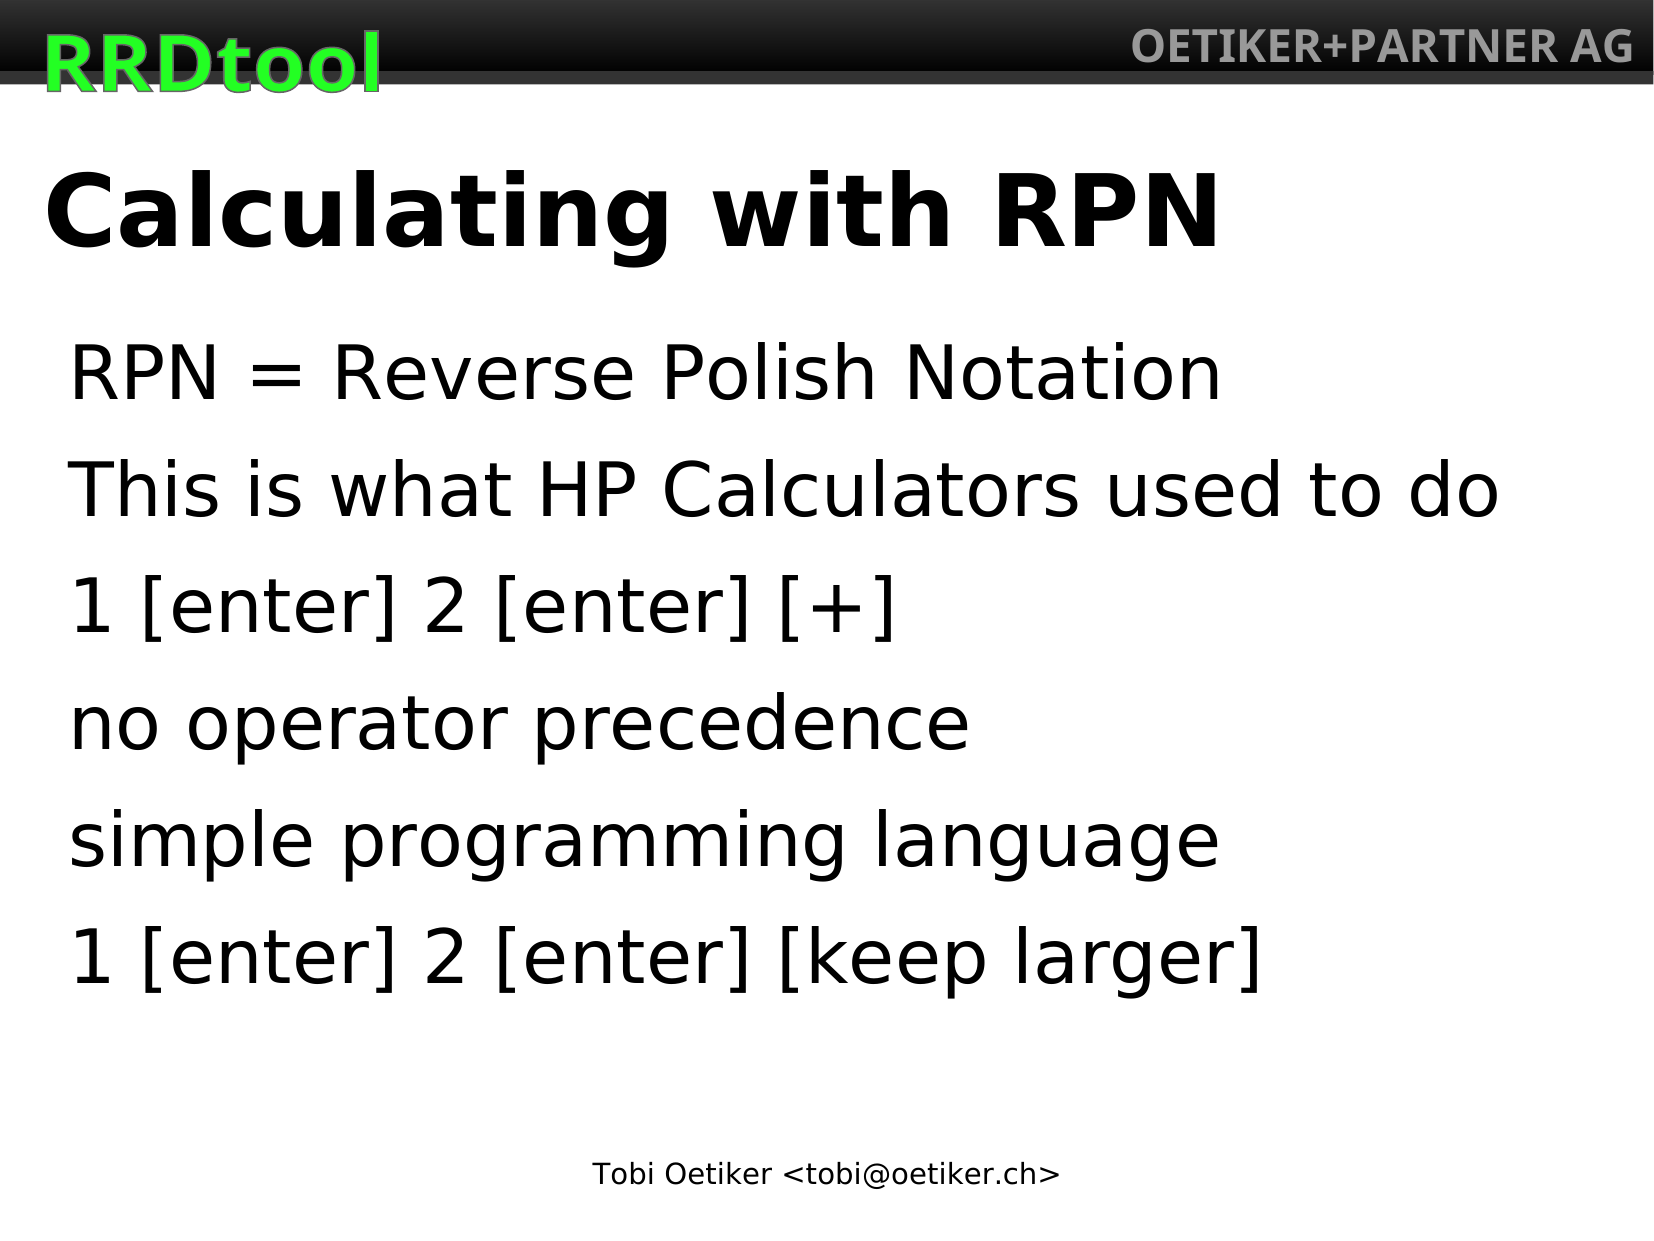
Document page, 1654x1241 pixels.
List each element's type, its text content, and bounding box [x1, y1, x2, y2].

title Calculating with RPN [43, 137, 1582, 287]
list RPN = Reverse Polish Notation This is what HP Calculators used to do 1 [enter] 2 [enter] [+] no operator precedence simple programming language 1 [enter] 2 [enter] [keep larger] [50, 329, 1571, 1099]
